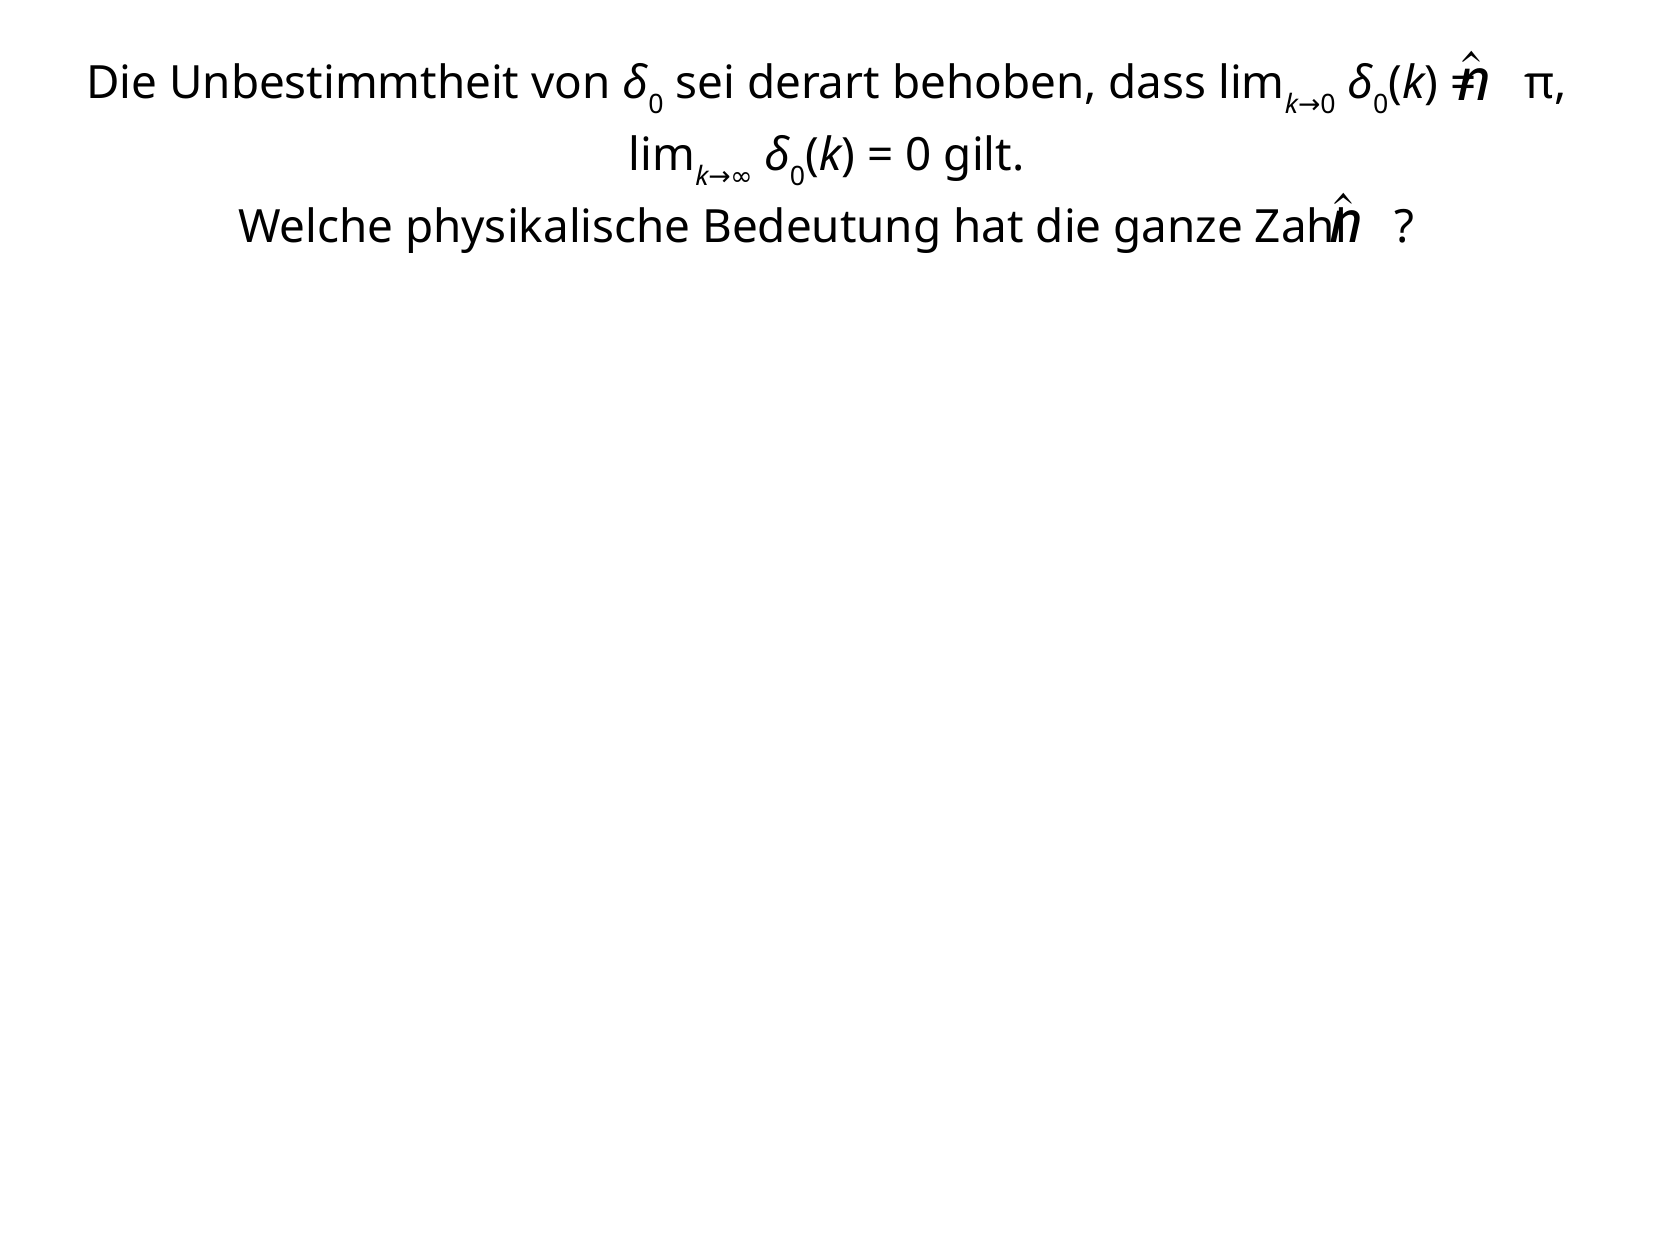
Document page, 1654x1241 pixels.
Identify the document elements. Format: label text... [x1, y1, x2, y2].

title Die Unbestimmtheit von δ0 sei derart behoben, dass limk→0 δ0(k) = π, limk→∞ δ0(k) = 0 gilt. Welche physikalische Bedeutung hat die ganze Zahl ? [82, 49, 1571, 257]
chart [1448, 46, 1494, 118]
chart [1321, 187, 1367, 259]
